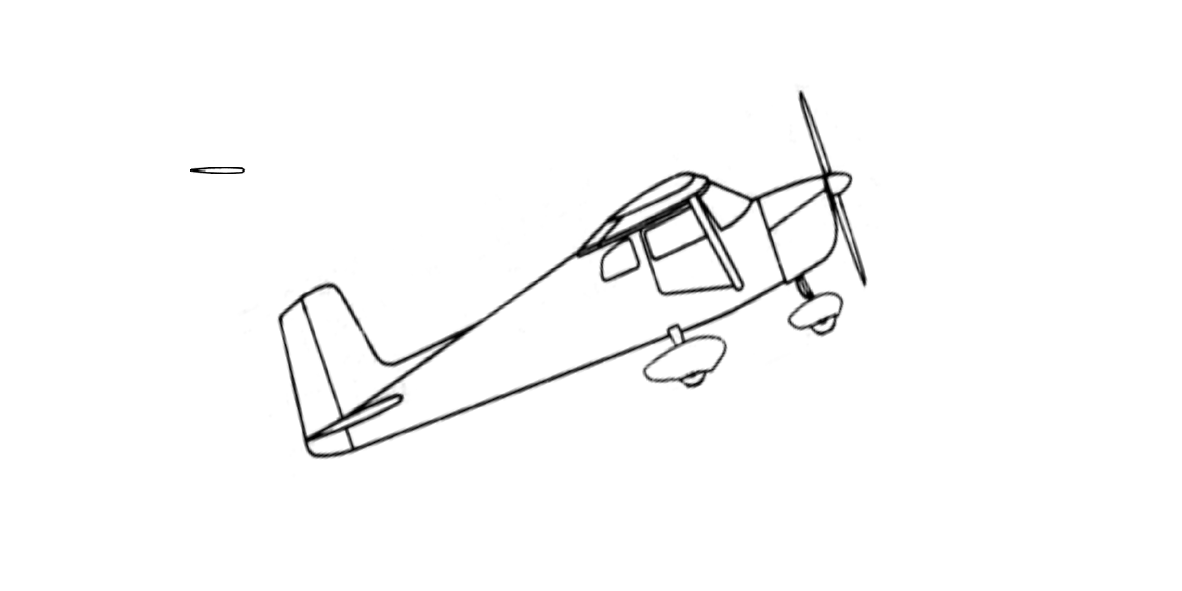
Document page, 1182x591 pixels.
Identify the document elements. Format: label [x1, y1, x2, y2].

picture [210, 0, 931, 586]
picture [188, 160, 252, 178]
